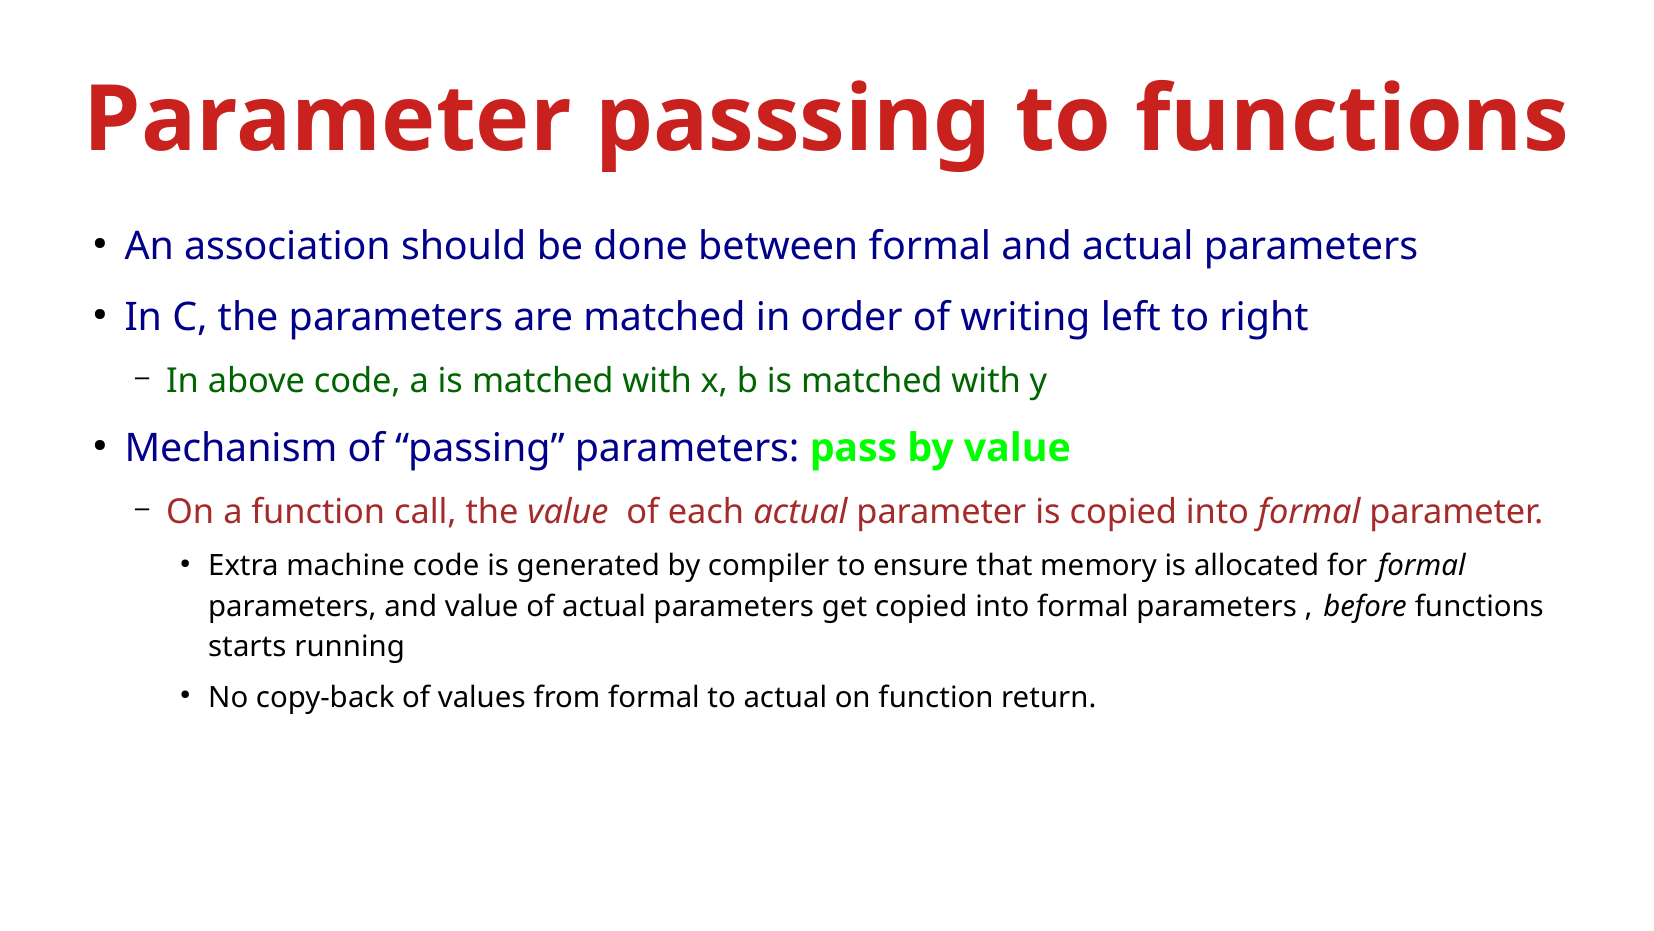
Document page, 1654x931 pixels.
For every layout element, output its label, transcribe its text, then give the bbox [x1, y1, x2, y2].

title Parameter passsing to functions [82, 37, 1571, 193]
list An association should be done between formal and actual parameters In C, the parameters are matched in order of writing left to right In above code, a is matched with x, b is matched with y Mechanism of “passing” parameters: pass by value On a function call, the value of each actual parameter is copied into formal parameter. Extra machine code is generated by compiler to ensure that memory is allocated for formal parameters, and value of actual parameters get copied into formal parameters , before functions starts running No copy-back of values from formal to actual on function return. [82, 217, 1571, 758]
